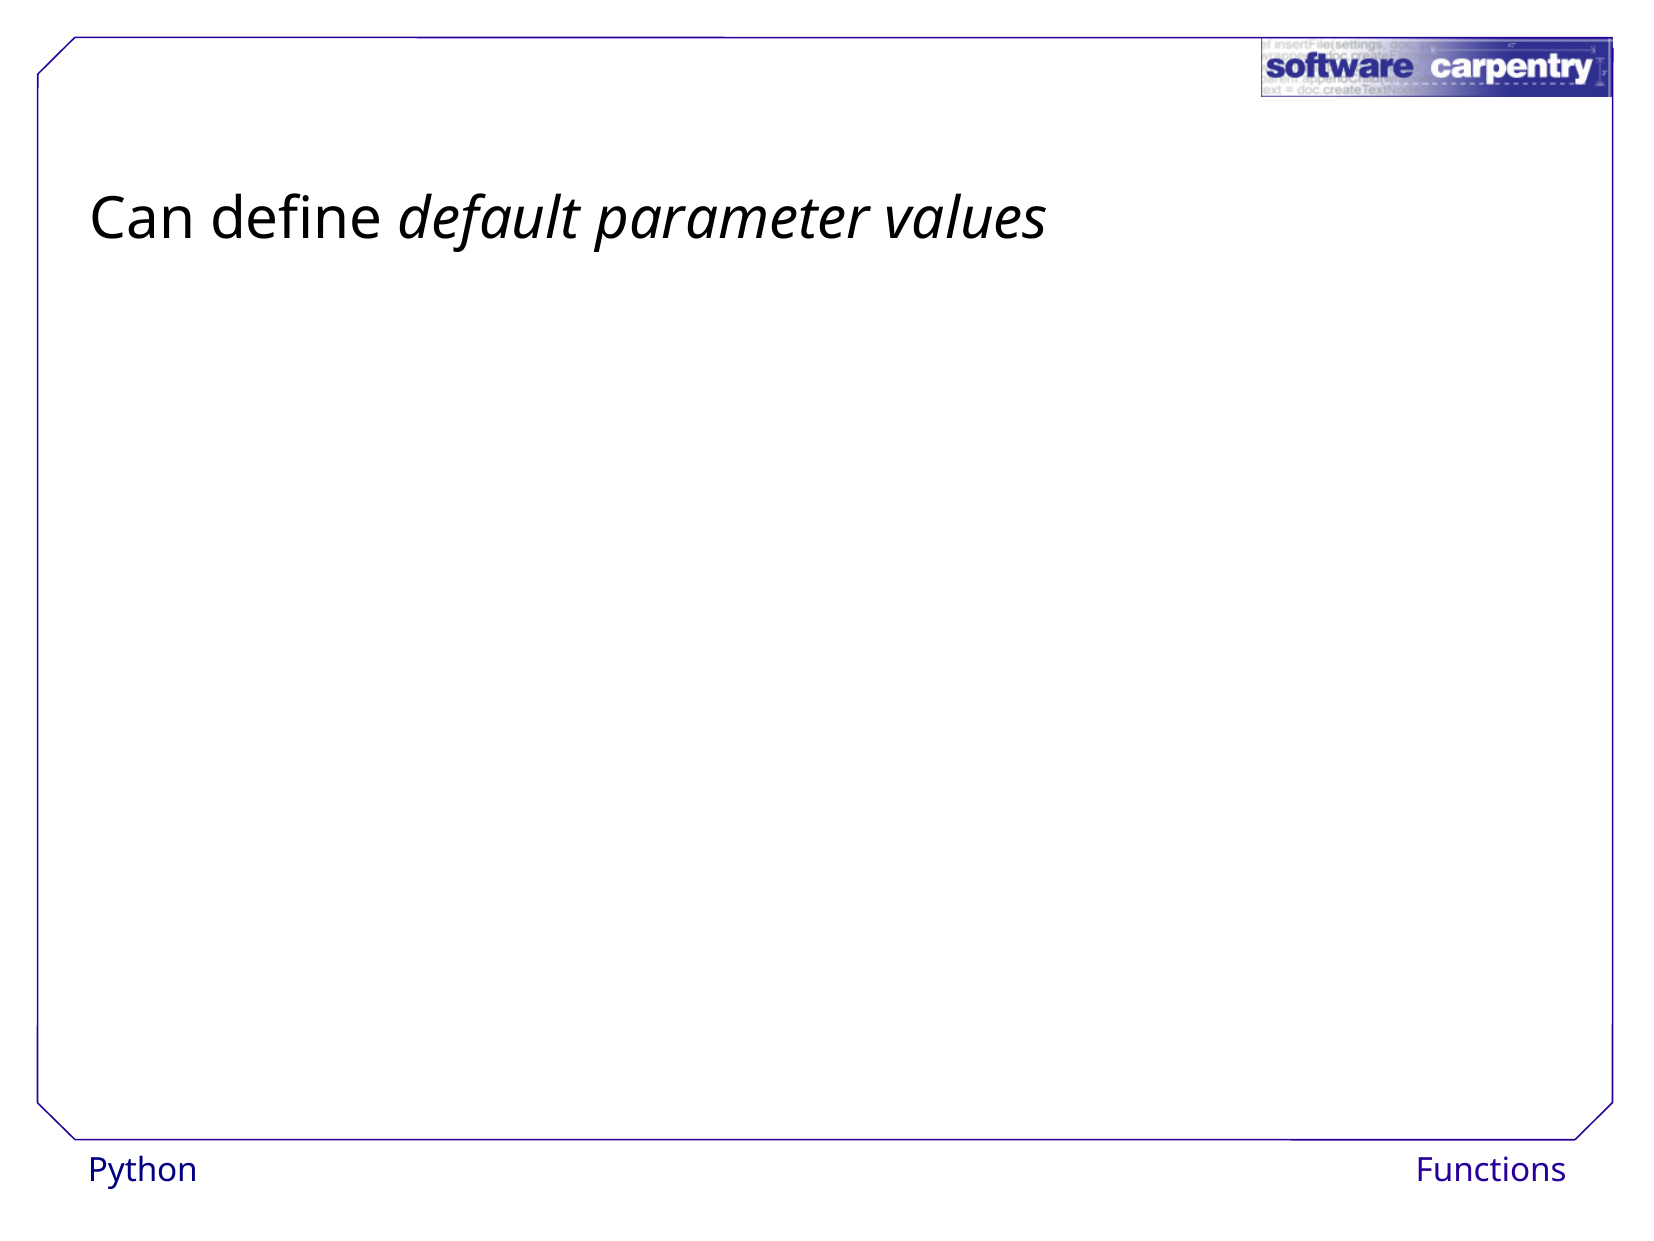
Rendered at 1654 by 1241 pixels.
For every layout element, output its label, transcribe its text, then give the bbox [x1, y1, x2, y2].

text_box Can define default parameter values [74, 138, 1214, 259]
picture [1261, 39, 1613, 97]
